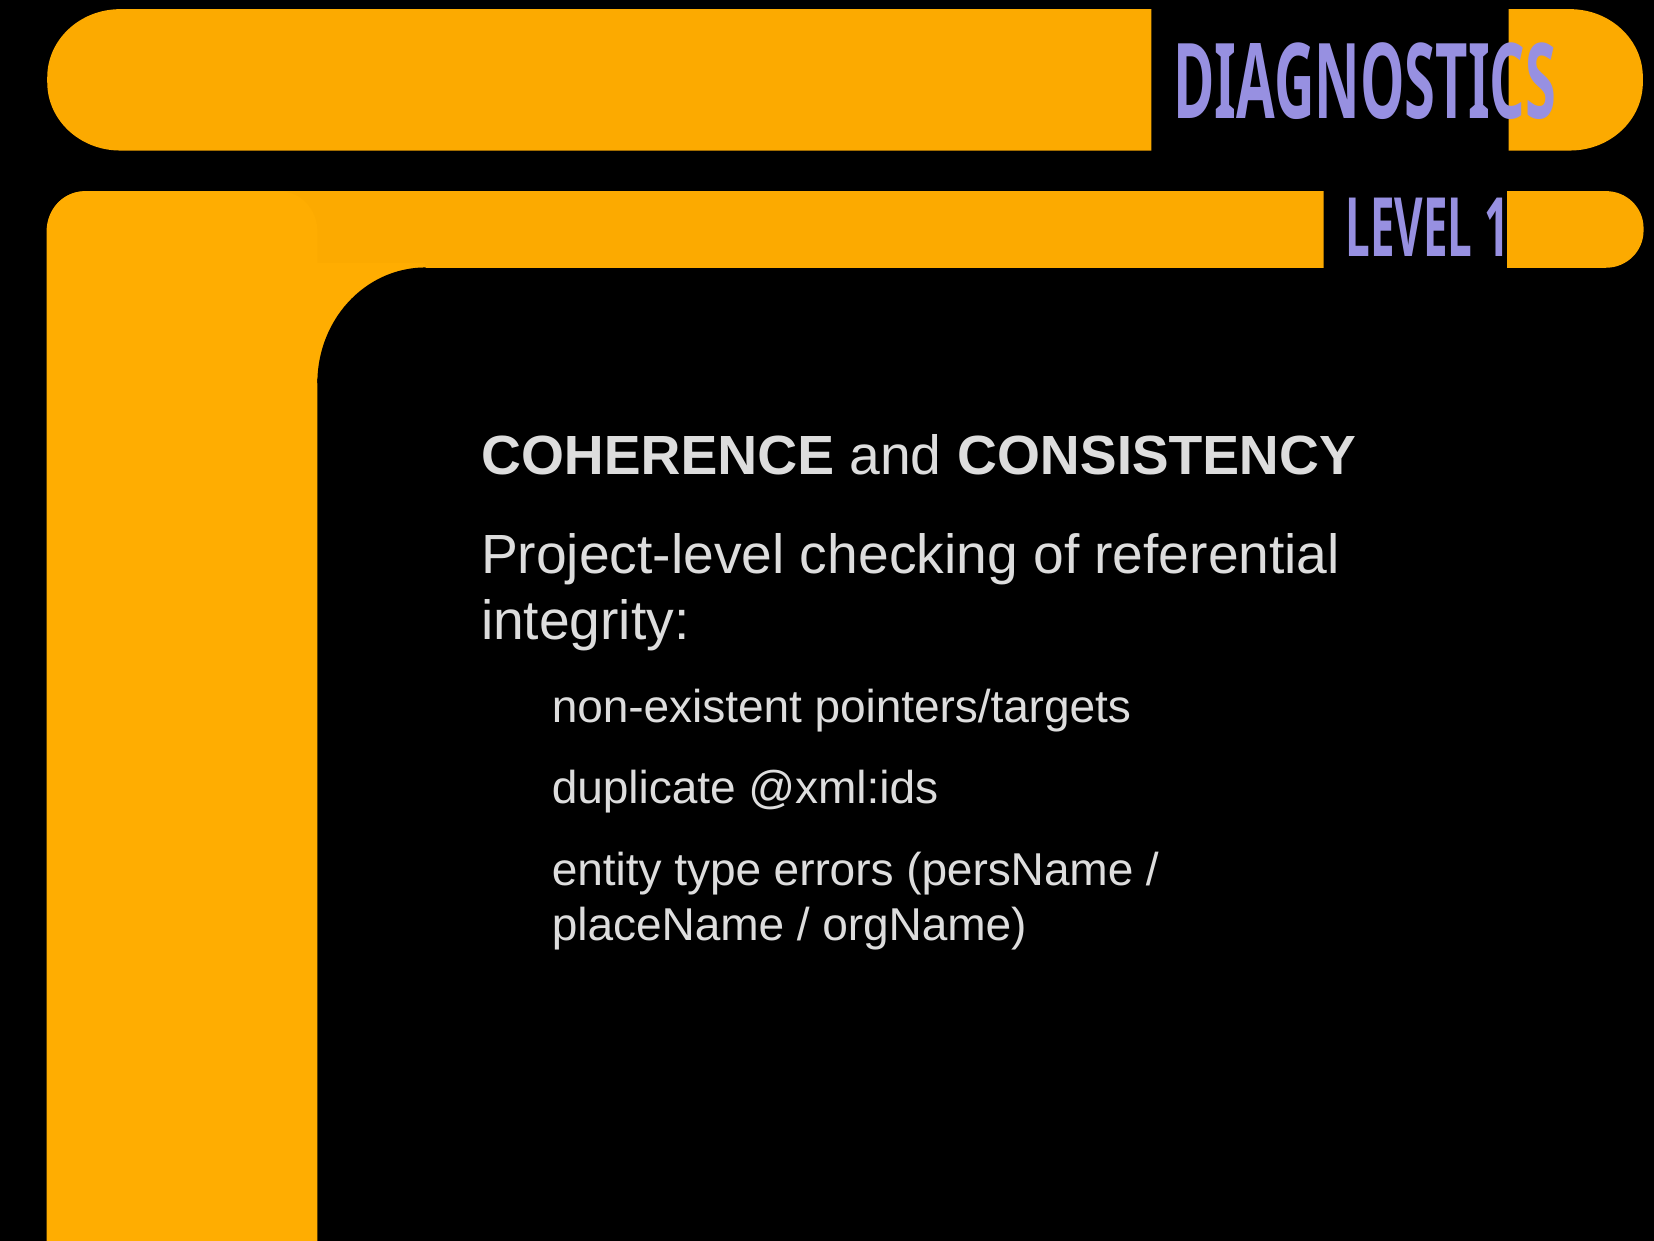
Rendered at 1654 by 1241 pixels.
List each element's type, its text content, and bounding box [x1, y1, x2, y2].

picture [0, 0, 1654, 1241]
list COHERENCE and CONSISTENCY Project-level checking of referential integrity: non-existent pointers/targets duplicate @xml:ids entity type errors (persName / placeName / orgName) [410, 419, 1417, 1171]
